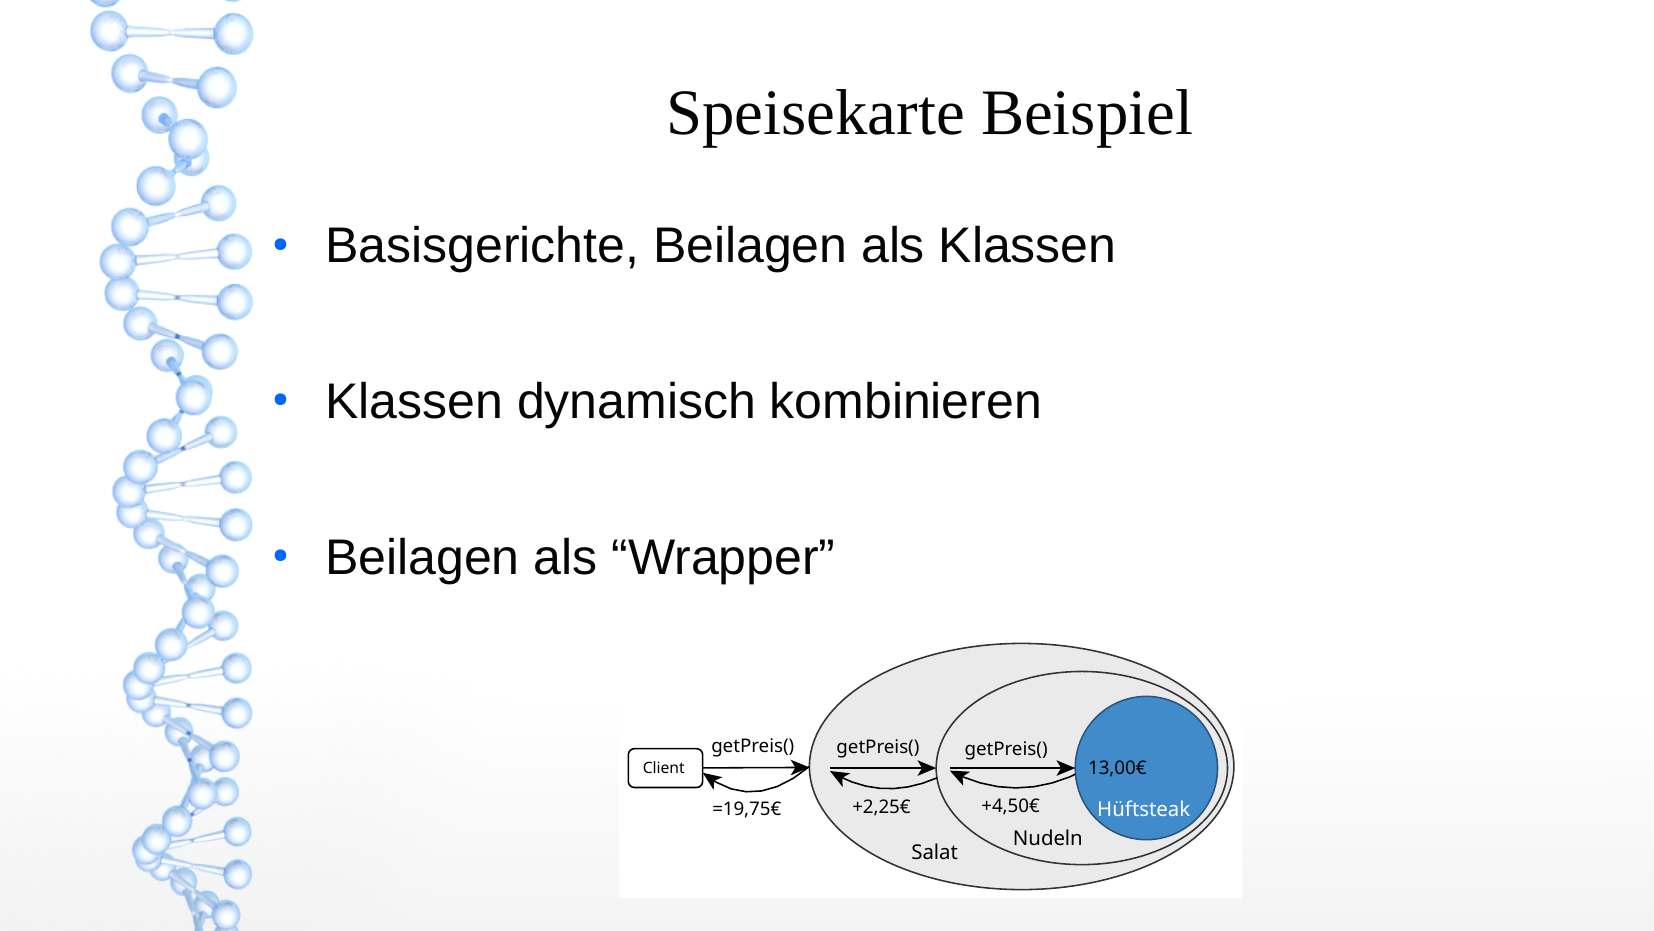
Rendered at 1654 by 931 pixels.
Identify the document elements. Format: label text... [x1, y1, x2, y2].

title Speisekarte Beispiel [265, 35, 1595, 189]
picture [0, 0, 1654, 931]
list Basisgerichte, Beilagen als Klassen Klassen dynamisch kombinieren Beilagen als “Wrapper” [255, 217, 1571, 758]
